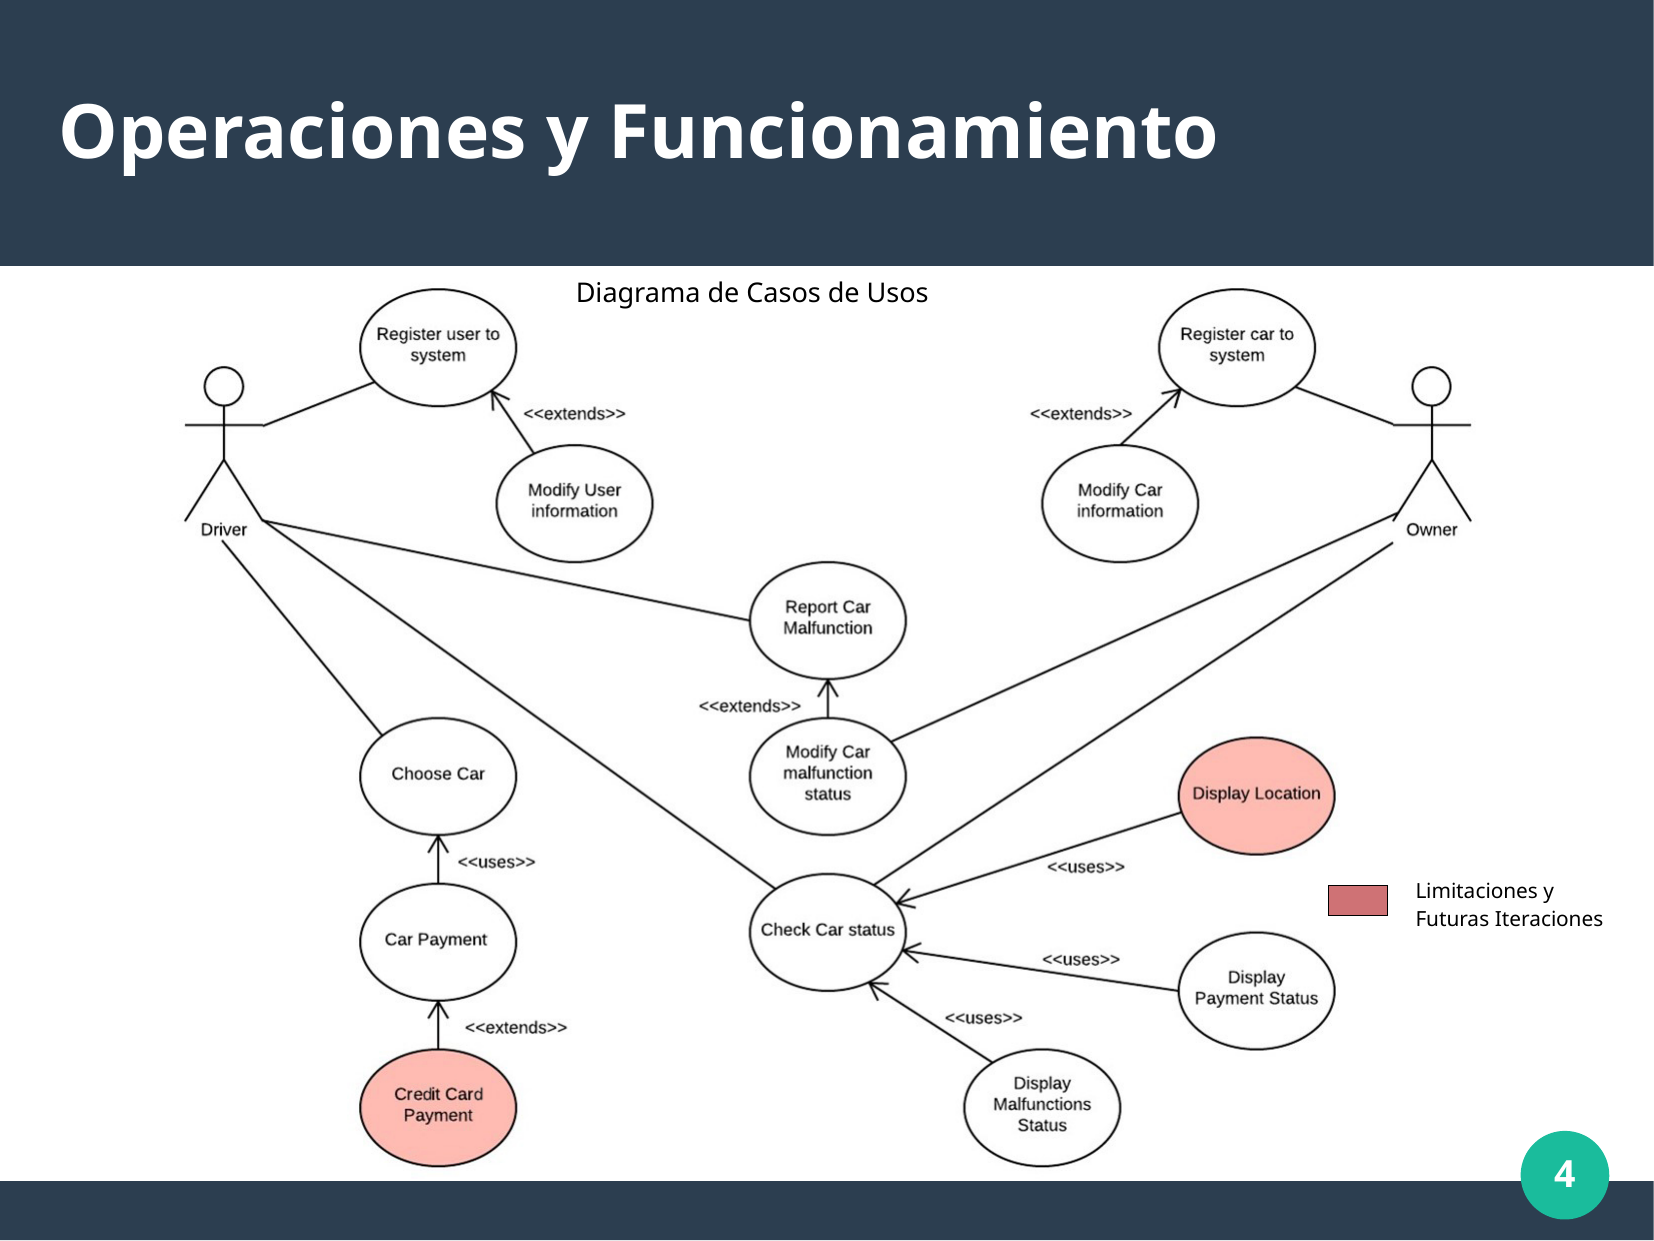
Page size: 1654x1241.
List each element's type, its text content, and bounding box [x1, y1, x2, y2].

text_box Limitaciones y Futuras Iteraciones [1400, 868, 1611, 933]
picture [107, 266, 1506, 1181]
text_box Diagrama de Casos de Usos [561, 266, 1123, 376]
title Operaciones y Funcionamiento [59, 49, 1595, 207]
text_box [1505, 1116, 1625, 1235]
text_box [1328, 885, 1388, 916]
